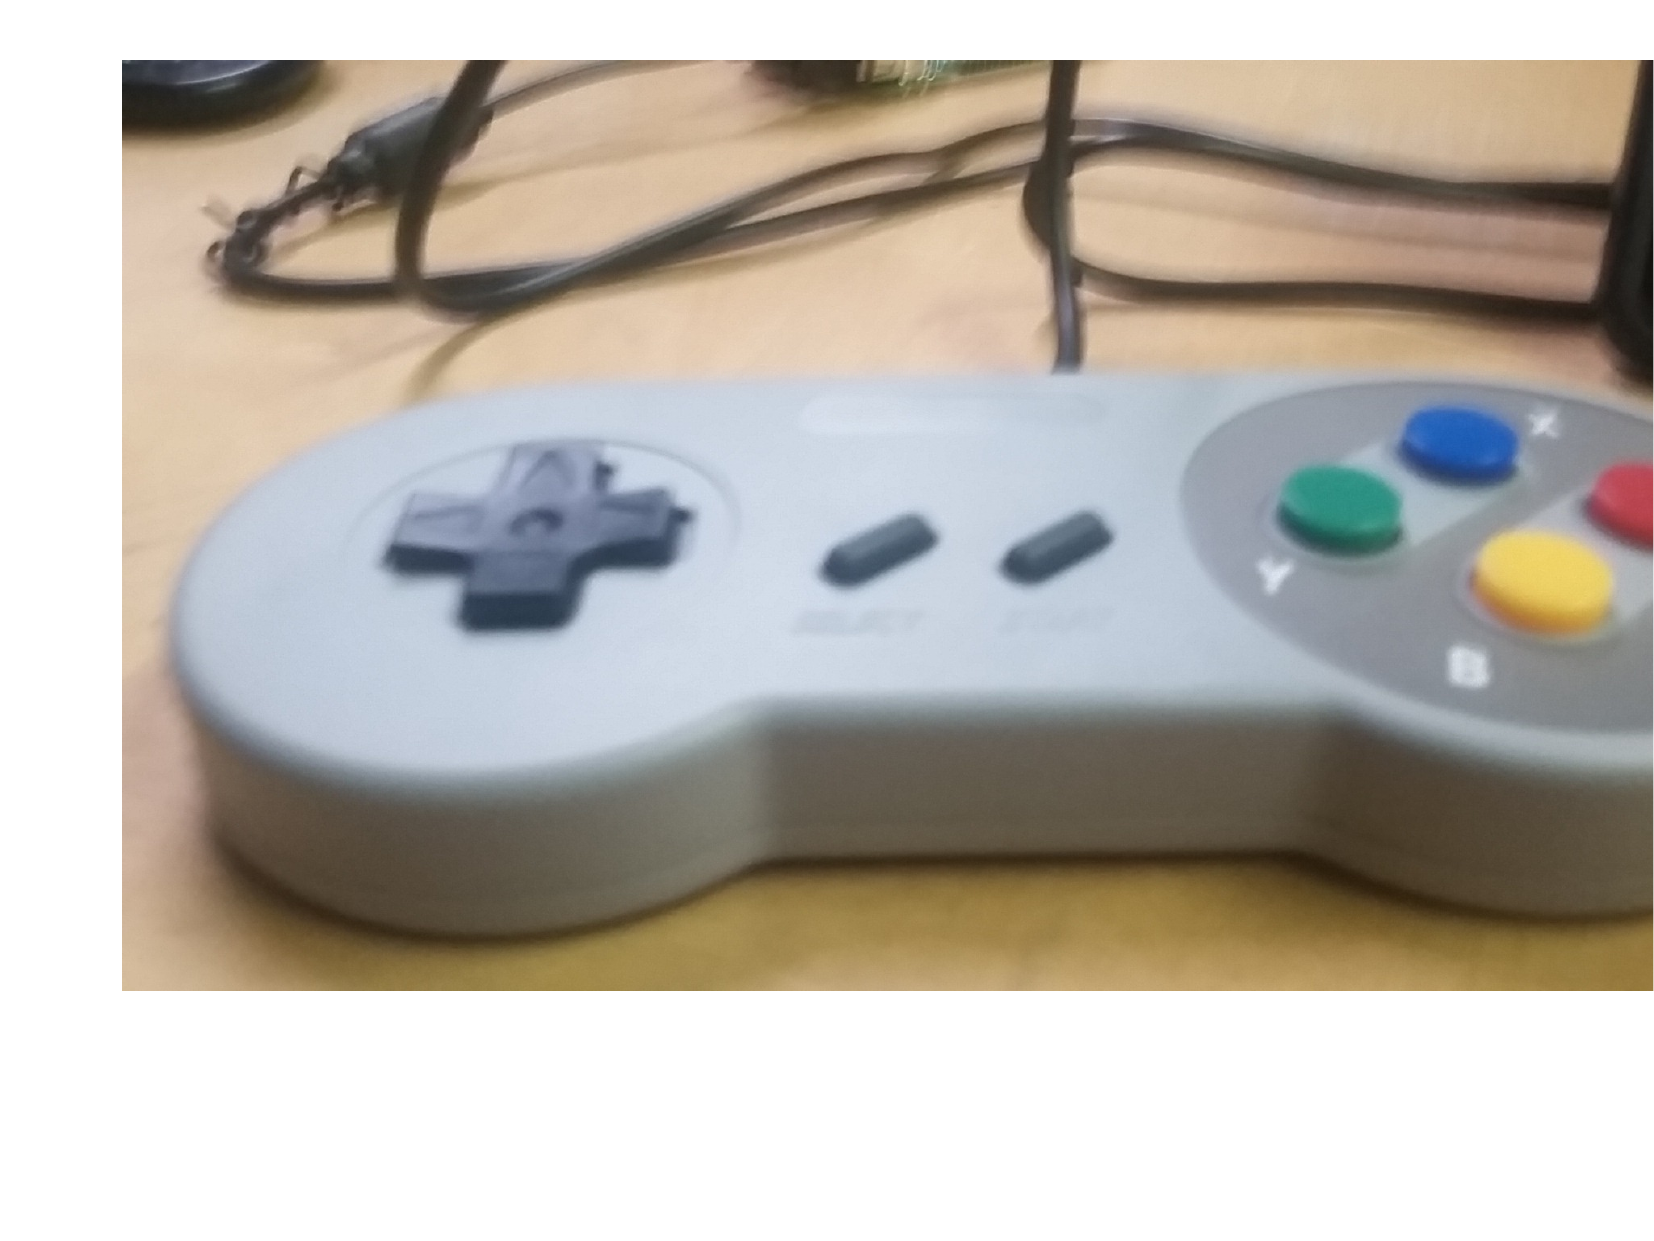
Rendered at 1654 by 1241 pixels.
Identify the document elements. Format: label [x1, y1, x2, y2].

picture [122, 60, 1654, 991]
